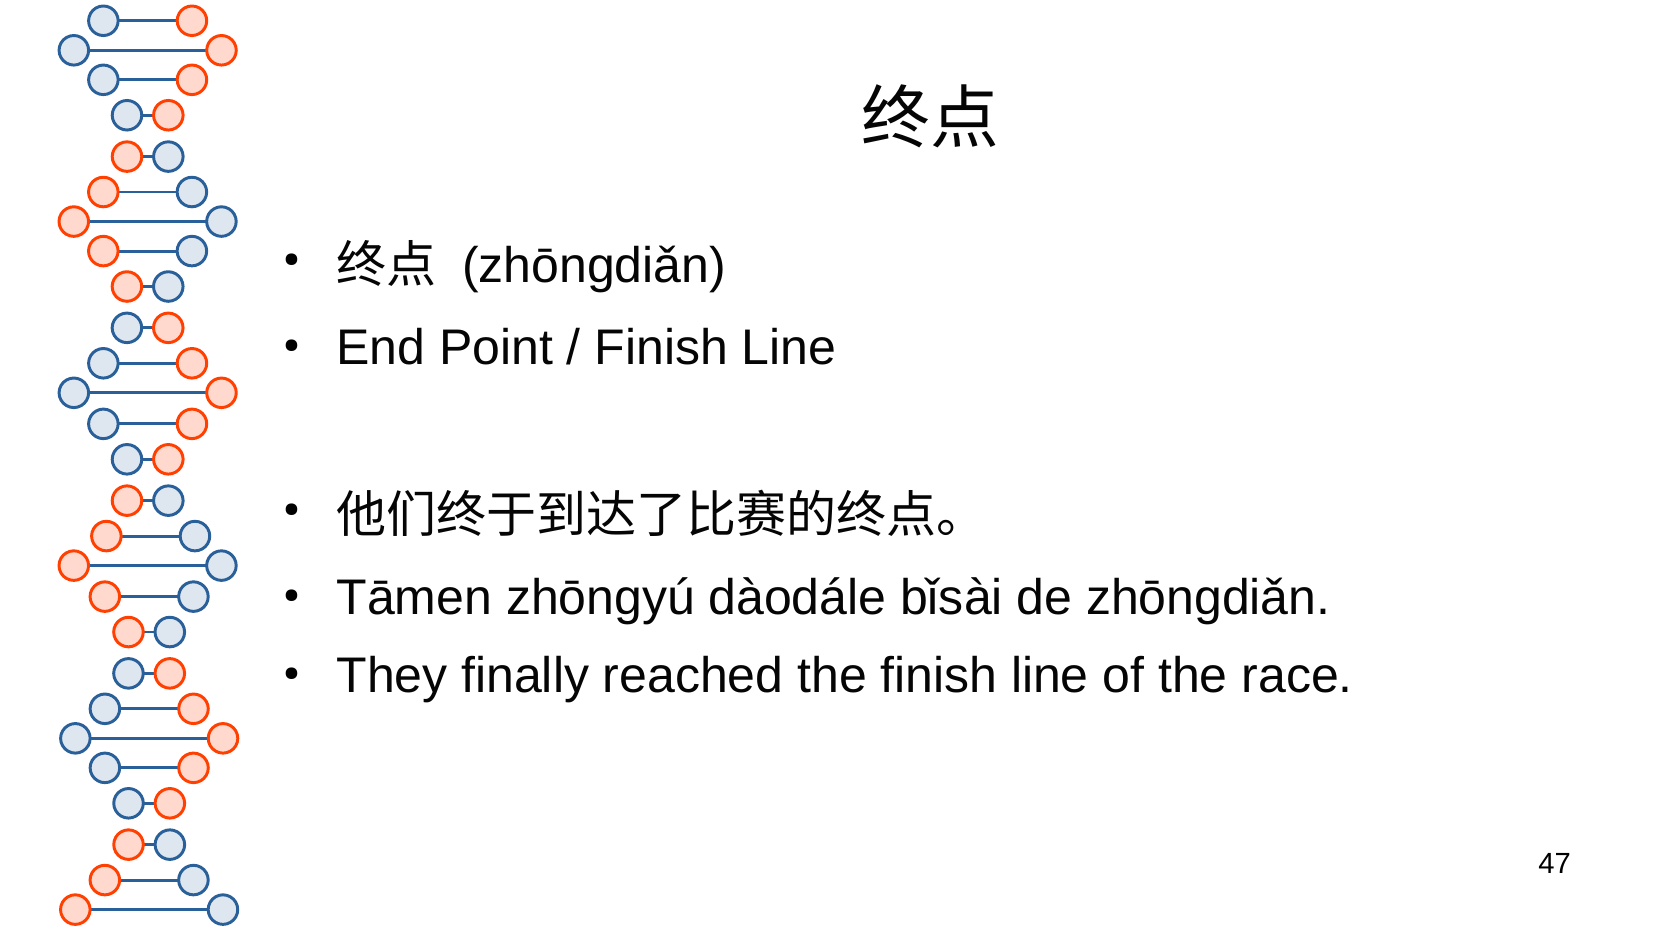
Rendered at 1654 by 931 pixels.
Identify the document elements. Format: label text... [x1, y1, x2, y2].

list 终点 (zhōngdiǎn) End Point / Finish Line 他们终于到达了比赛的终点。 Tāmen zhōngyú dàodále bǐsài de zhōngdiǎn. They finally reached the finish line of the race. [265, 224, 1595, 764]
title 终点 [265, 35, 1595, 189]
